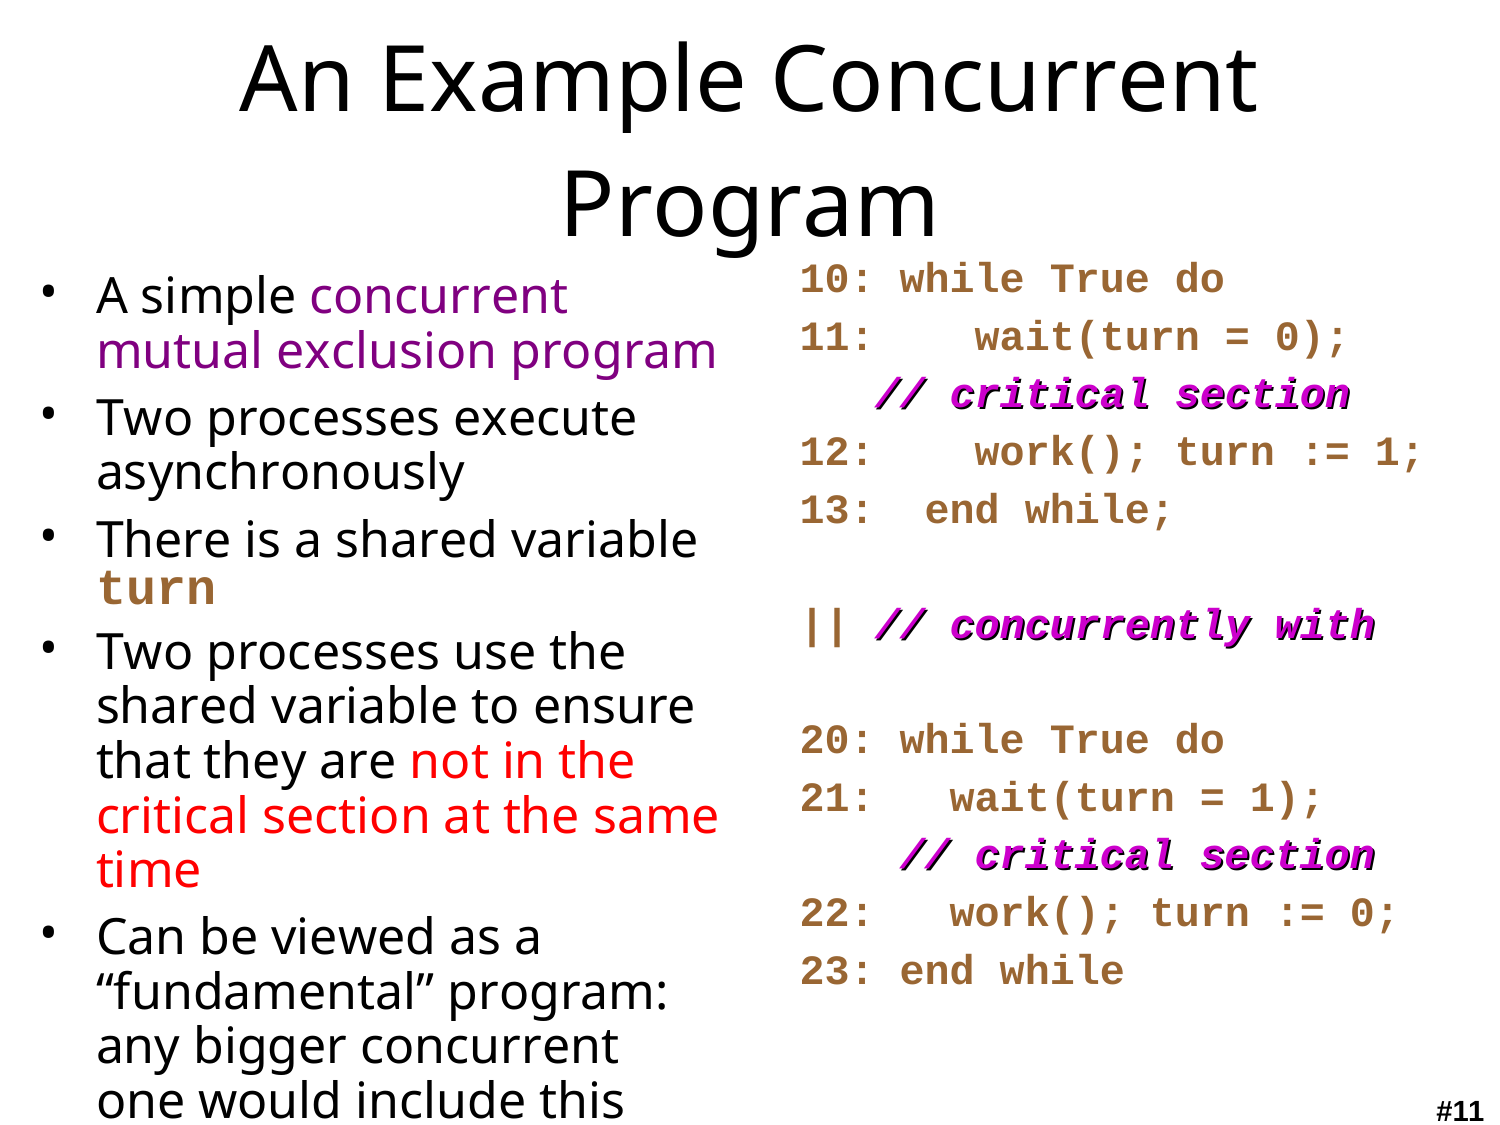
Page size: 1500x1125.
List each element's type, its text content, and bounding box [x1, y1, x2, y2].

title An Example Concurrent Program [24, 45, 1476, 233]
list A simple concurrent mutual exclusion program Two processes execute asynchronously There is a shared variable turn Two processes use the shared variable to ensure that they are not in the critical section at the same time Can be viewed as a “fundamental” program: any bigger concurrent one would include this one [24, 262, 736, 1101]
text_box 10: while True do 11: wait(turn = 0); // critical section 12: work(); turn := 1; 13: end while; || // concurrently with 20: while True do 21: wait(turn = 1); // critical section 22: work(); turn := 0; 23: end while [784, 250, 1463, 1052]
